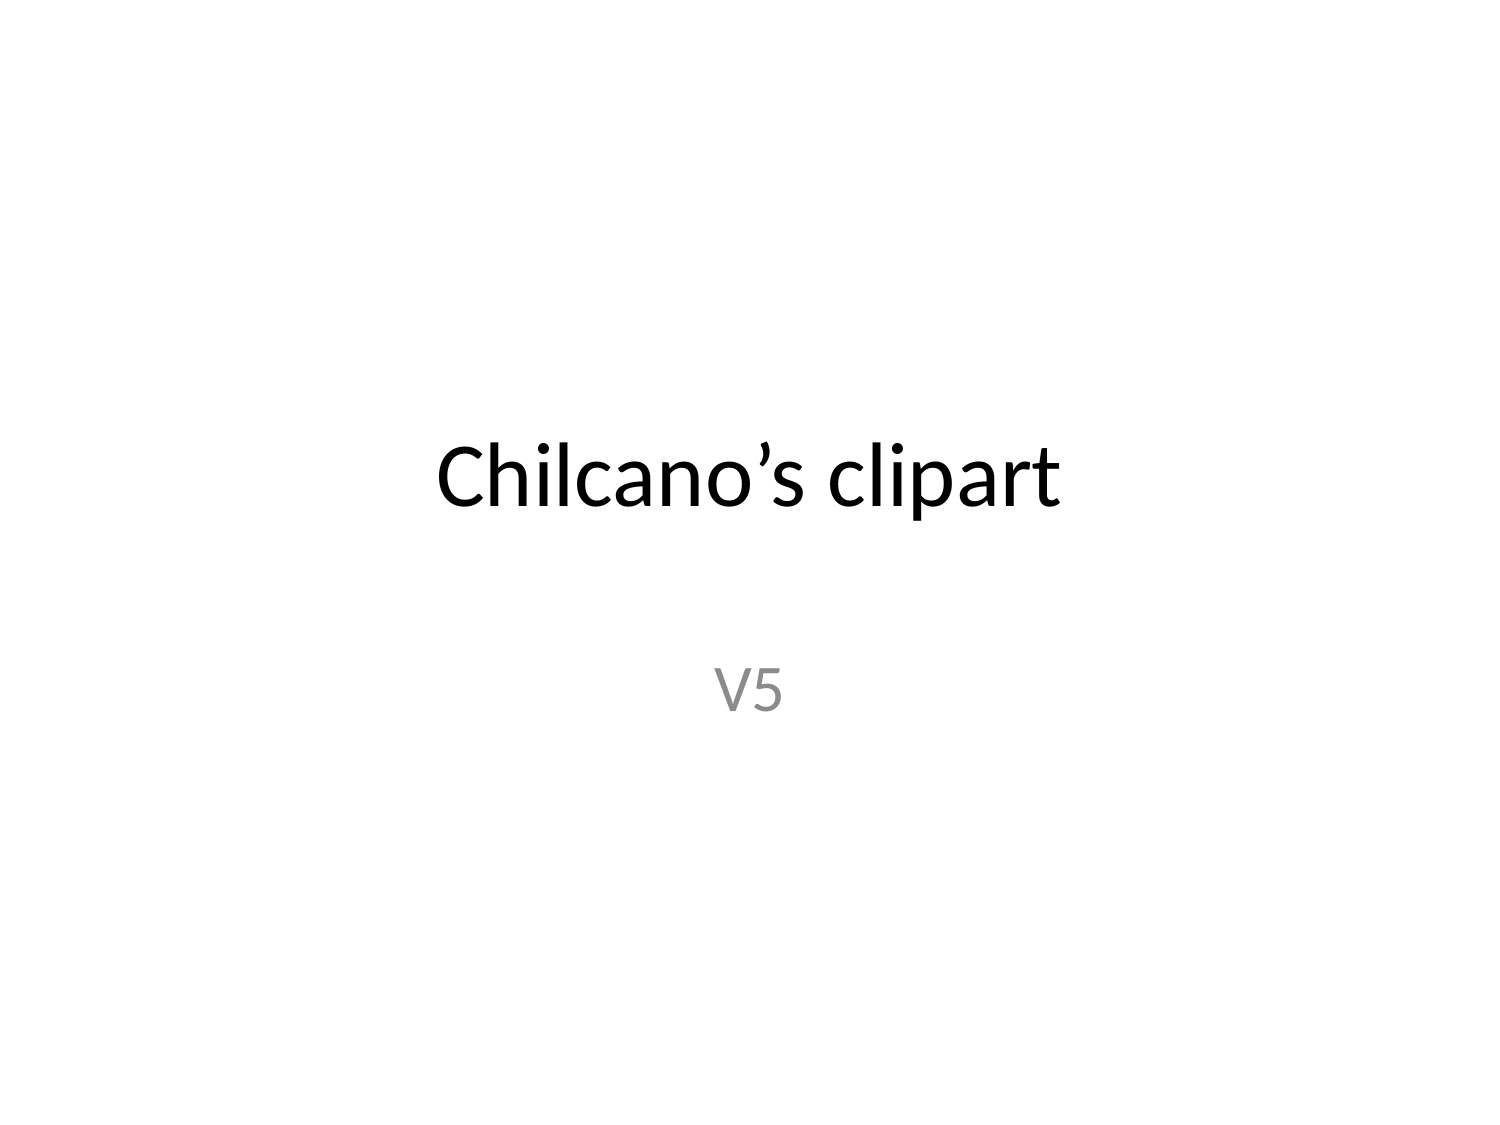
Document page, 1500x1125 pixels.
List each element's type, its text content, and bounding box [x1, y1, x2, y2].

text_box Chilcano’s clipart [112, 349, 1388, 591]
text_box V5 [224, 637, 1275, 925]
